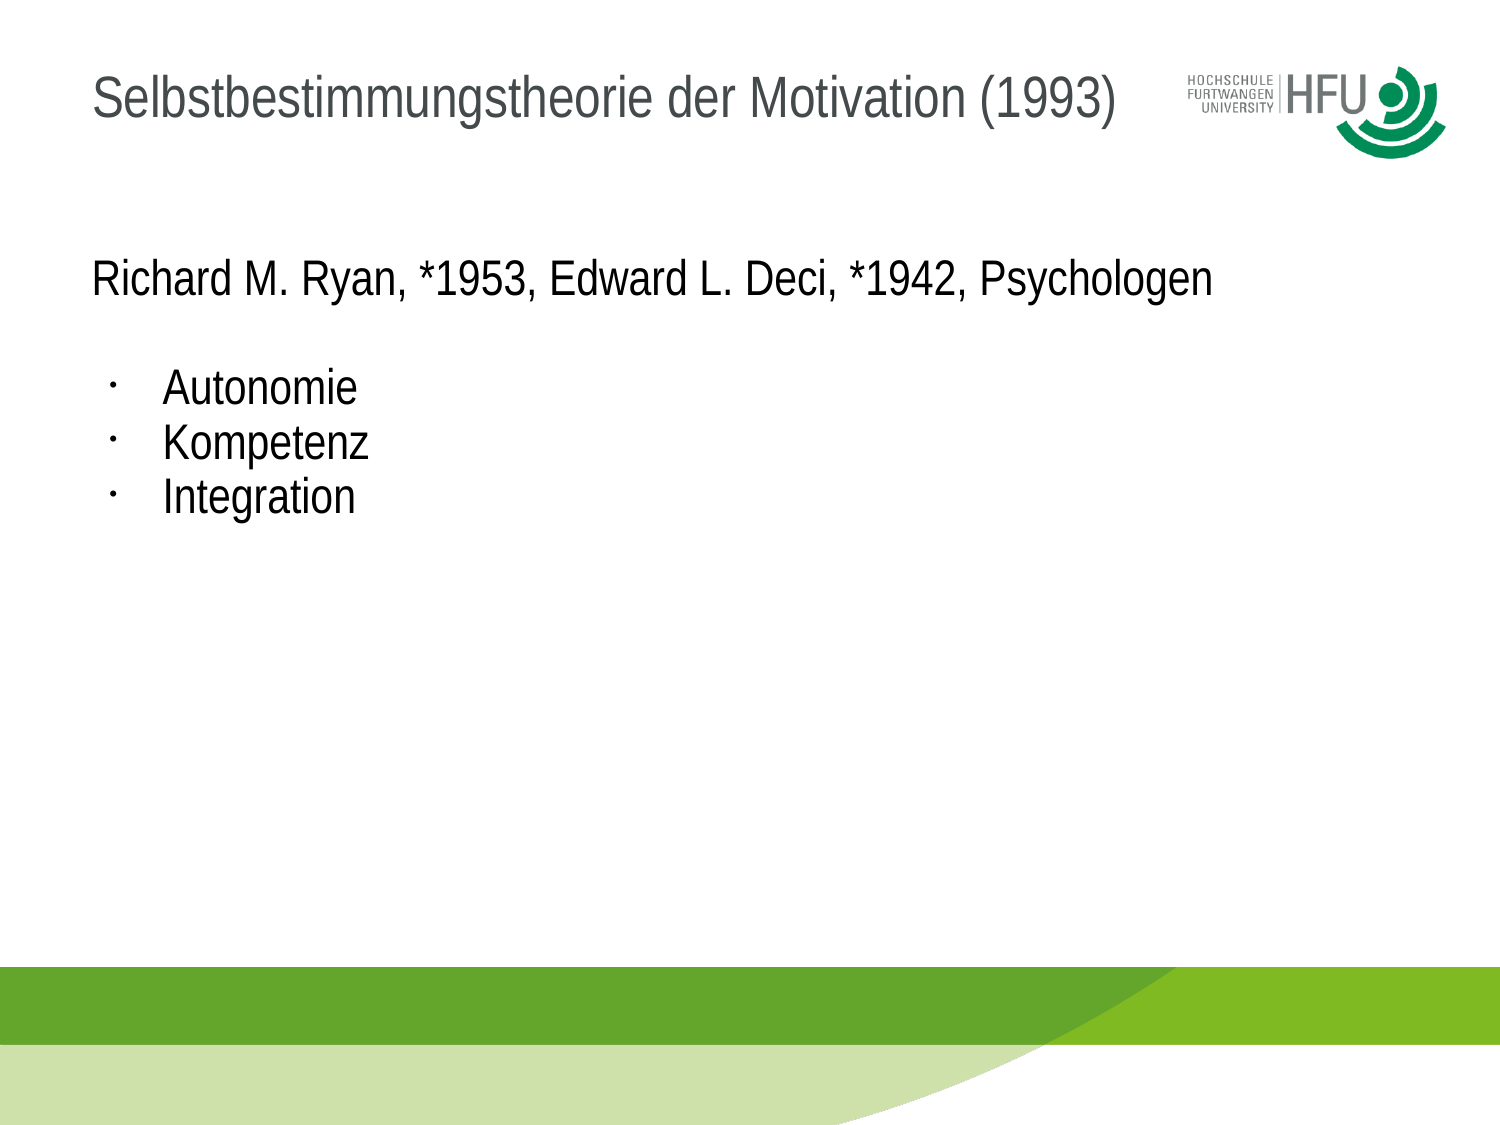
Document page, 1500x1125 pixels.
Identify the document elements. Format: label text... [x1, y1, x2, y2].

title Selbstbestimmungstheorie der Motivation (1993) [77, 64, 1353, 153]
list Richard M. Ryan, *1953, Edward L. Deci, *1942, Psychologen Autonomie Kompetenz Integration [76, 249, 1447, 913]
picture [0, 967, 1500, 1125]
picture [1166, 53, 1454, 164]
